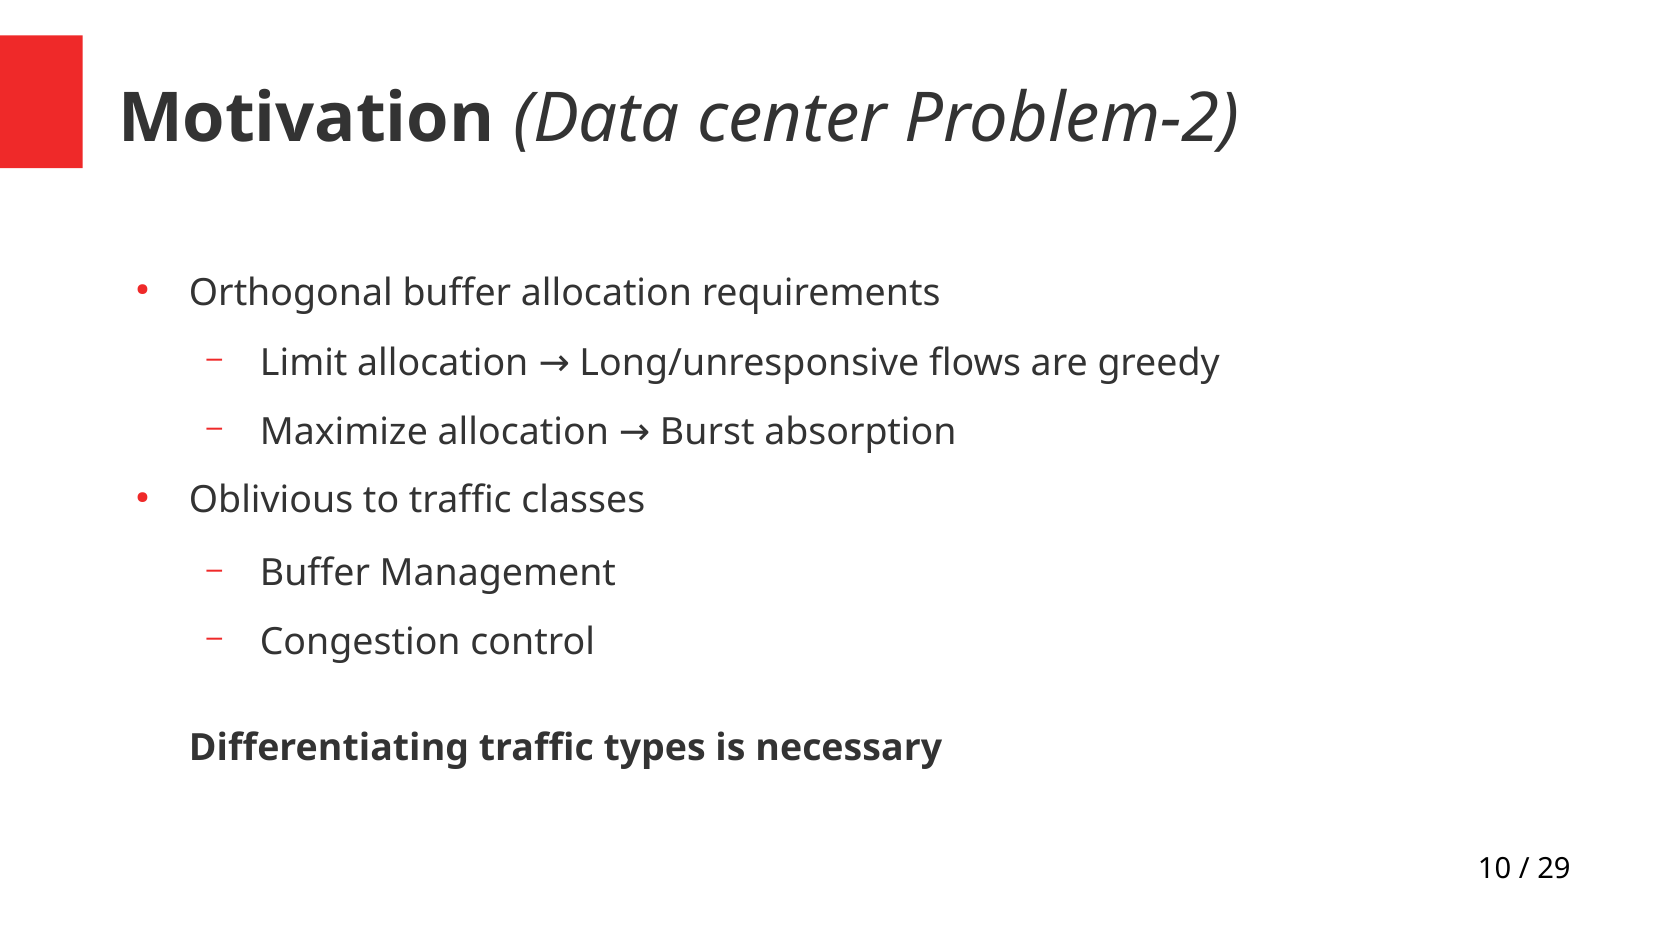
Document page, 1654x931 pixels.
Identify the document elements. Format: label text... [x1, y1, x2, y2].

title Motivation (Data center Problem-2) [118, 36, 1571, 193]
list Orthogonal buffer allocation requirements Limit allocation → Long/unresponsive flows are greedy Maximize allocation → Burst absorption Oblivious to traffic classes Buffer Management Congestion control [118, 265, 1536, 720]
list Differentiating traffic types is necessary [118, 720, 1536, 909]
